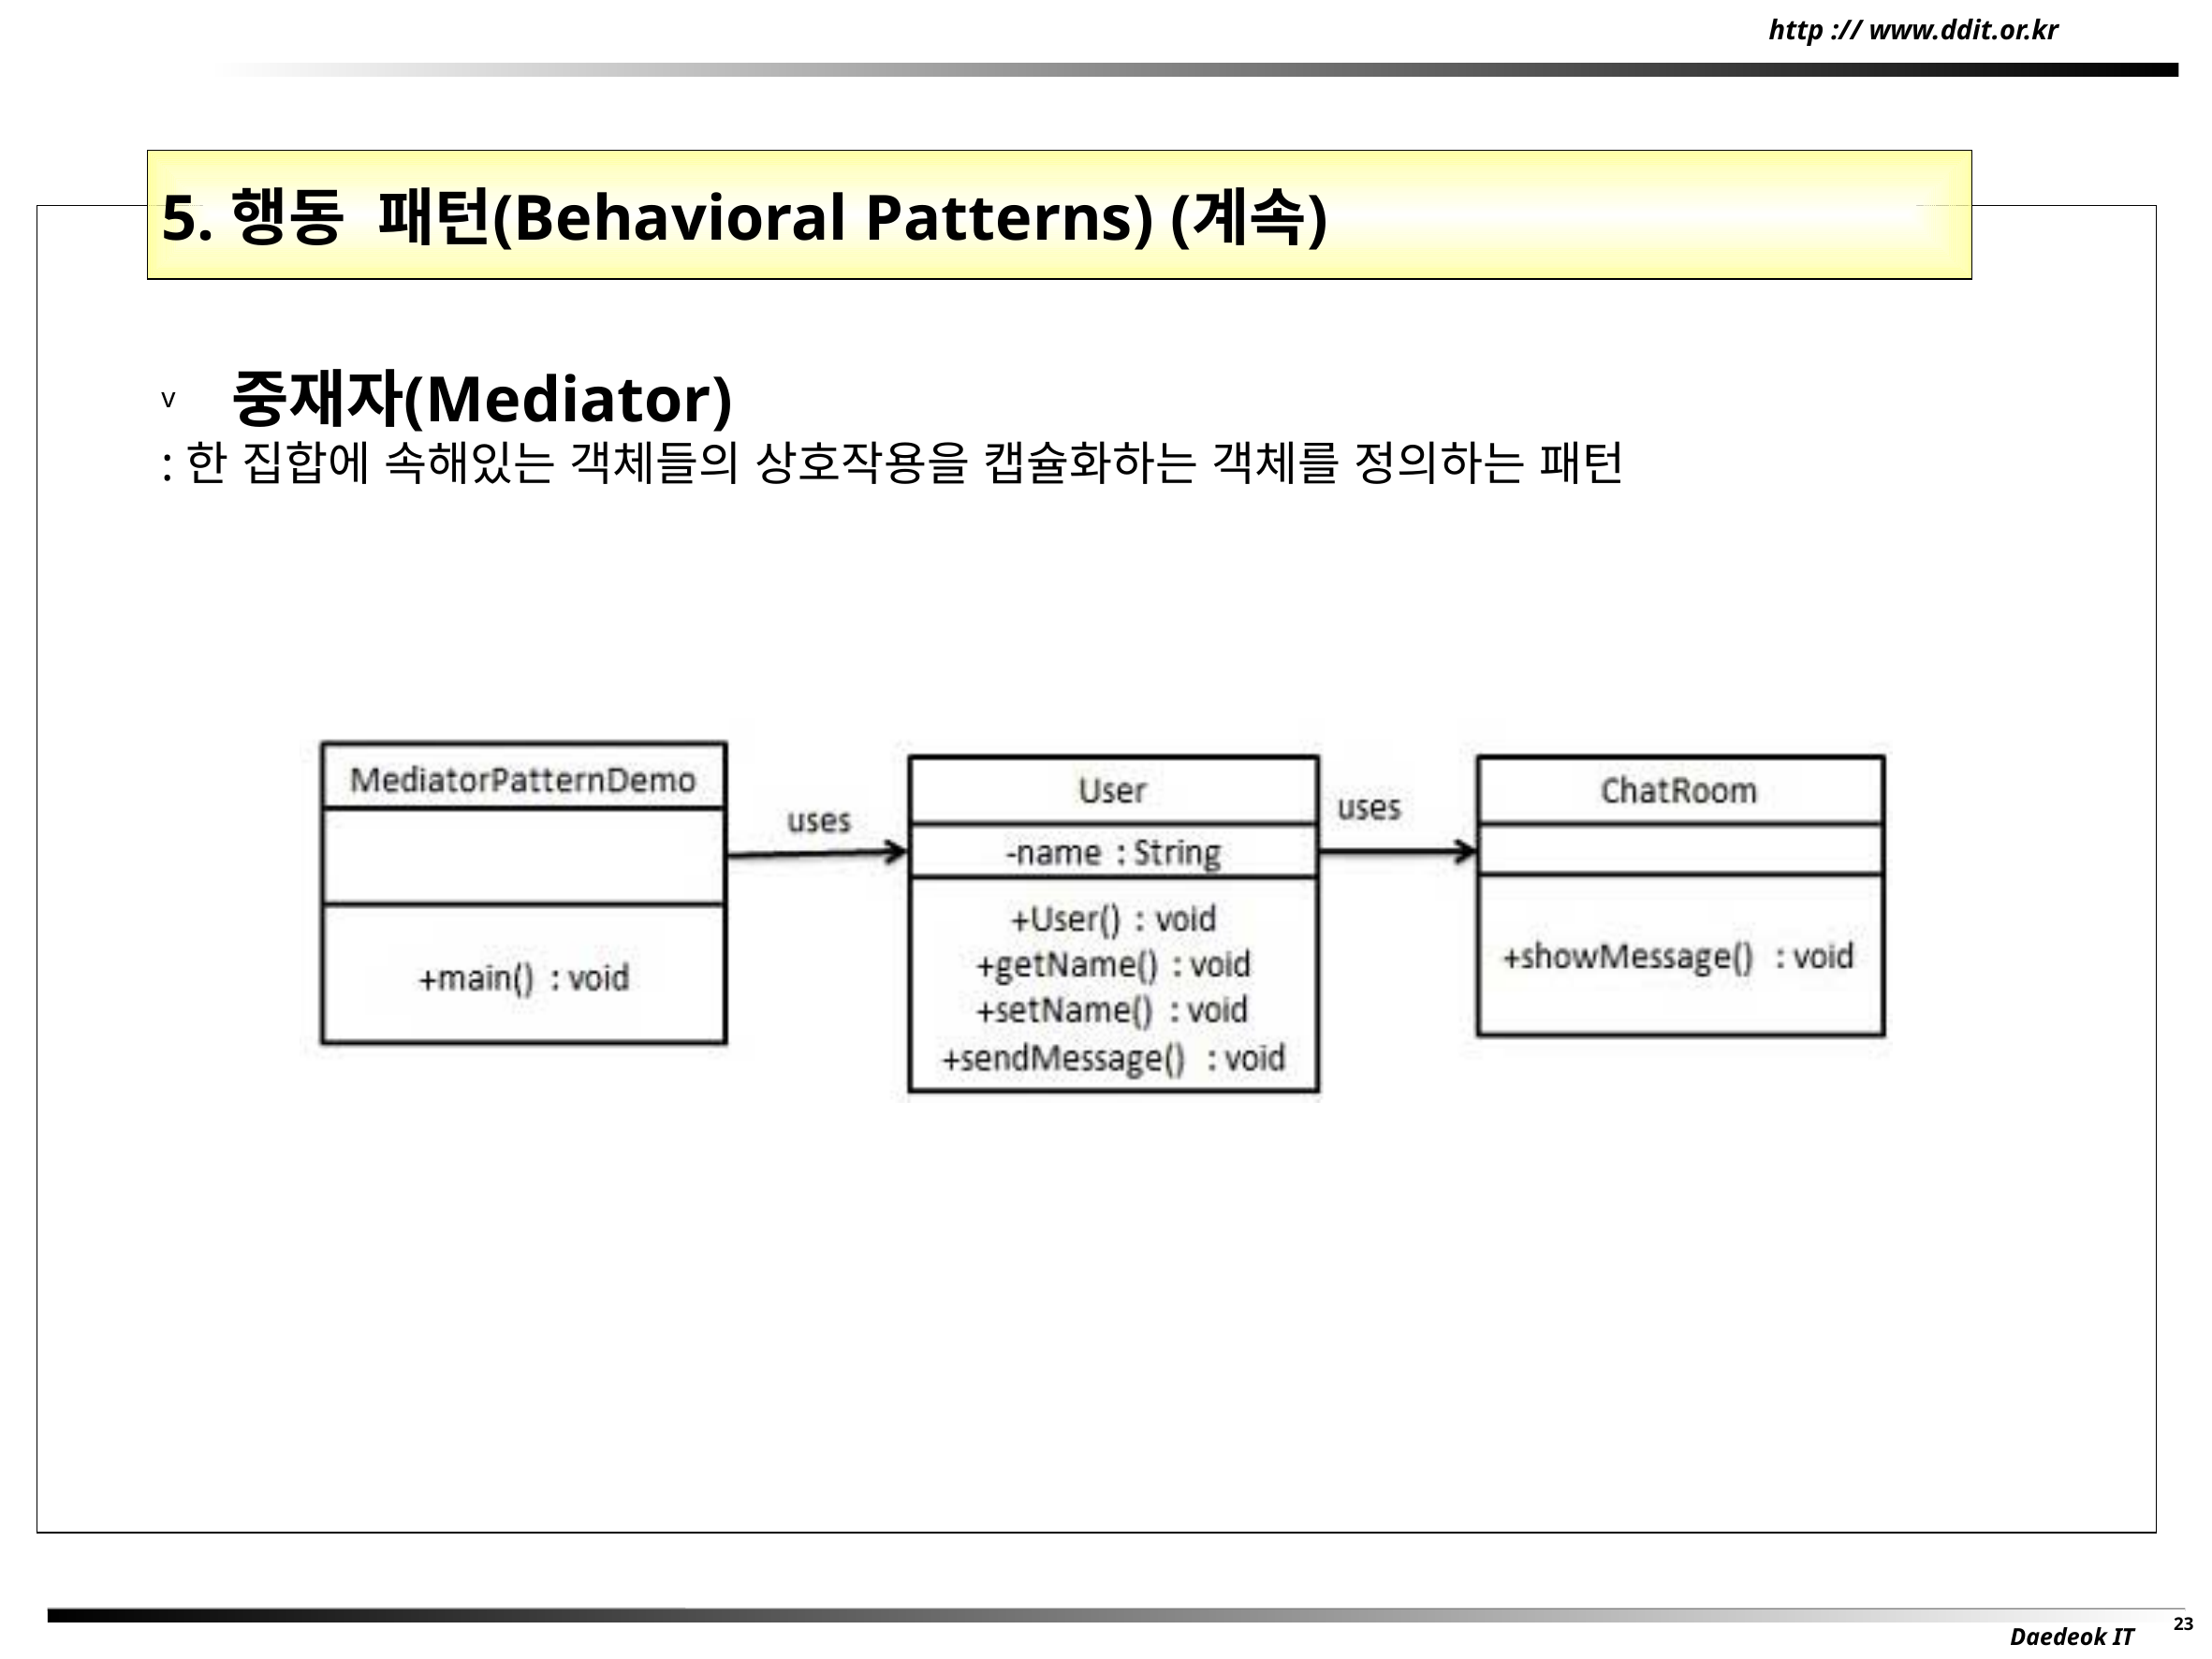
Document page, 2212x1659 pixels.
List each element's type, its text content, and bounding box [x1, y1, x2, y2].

picture [300, 718, 1893, 1103]
text_box 중재자(Mediator) : 한 집합에 속해있는 객체들의 상호작용을 캡슐화하는 객체를 정의하는 패턴 [147, 352, 2046, 498]
text_box 5. 행동 패턴(Behavioral Patterns) (계속) [147, 150, 1972, 280]
